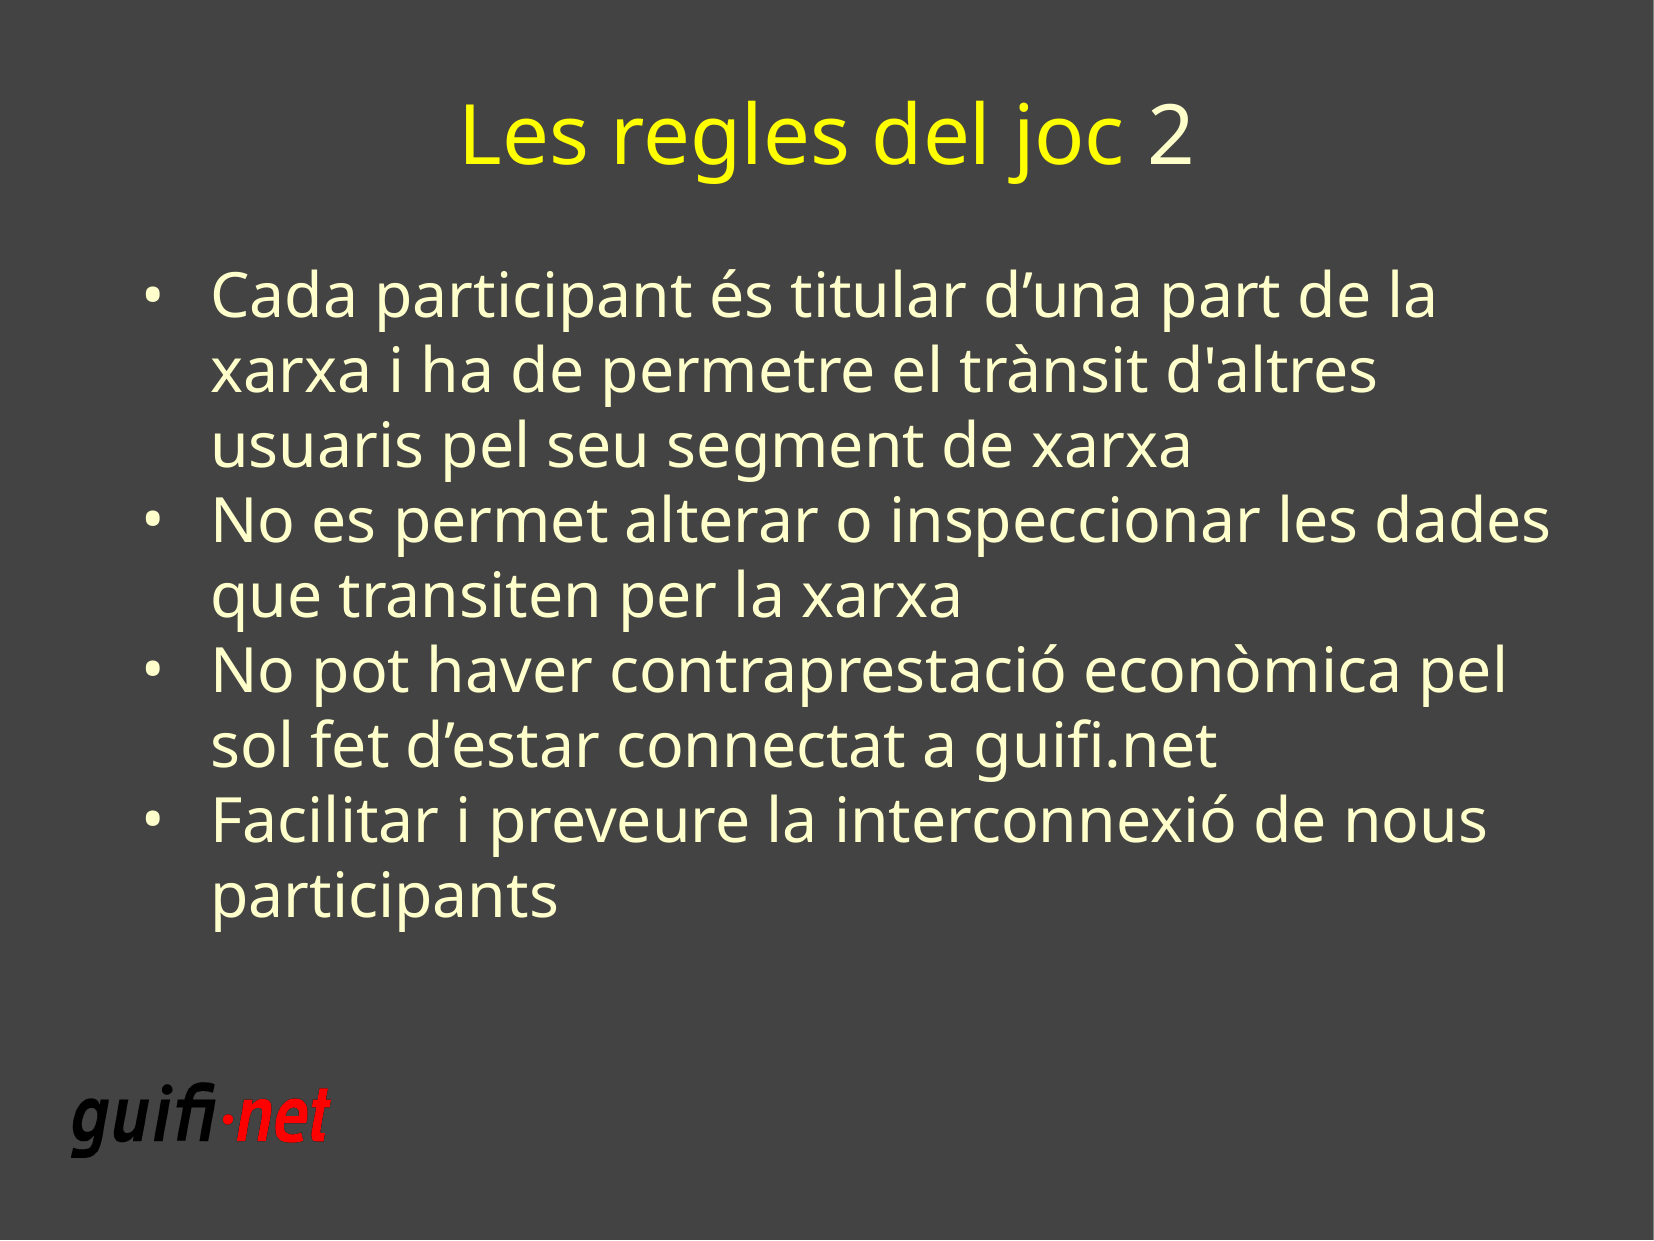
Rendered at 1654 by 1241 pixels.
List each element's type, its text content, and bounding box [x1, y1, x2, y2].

picture [71, 1082, 331, 1158]
list Cada participant és titular d’una part de la xarxa i ha de permetre el trànsit d'altres usuaris pel seu segment de xarxa No es permet alterar o inspeccionar les dades que transiten per la xarxa No pot haver contraprestació econòmica pel sol fet d’estar connectat a guifi.net Facilitar i preveure la interconnexió de nous participants [118, 248, 1571, 968]
title Les regles del joc 2 [82, 49, 1571, 213]
